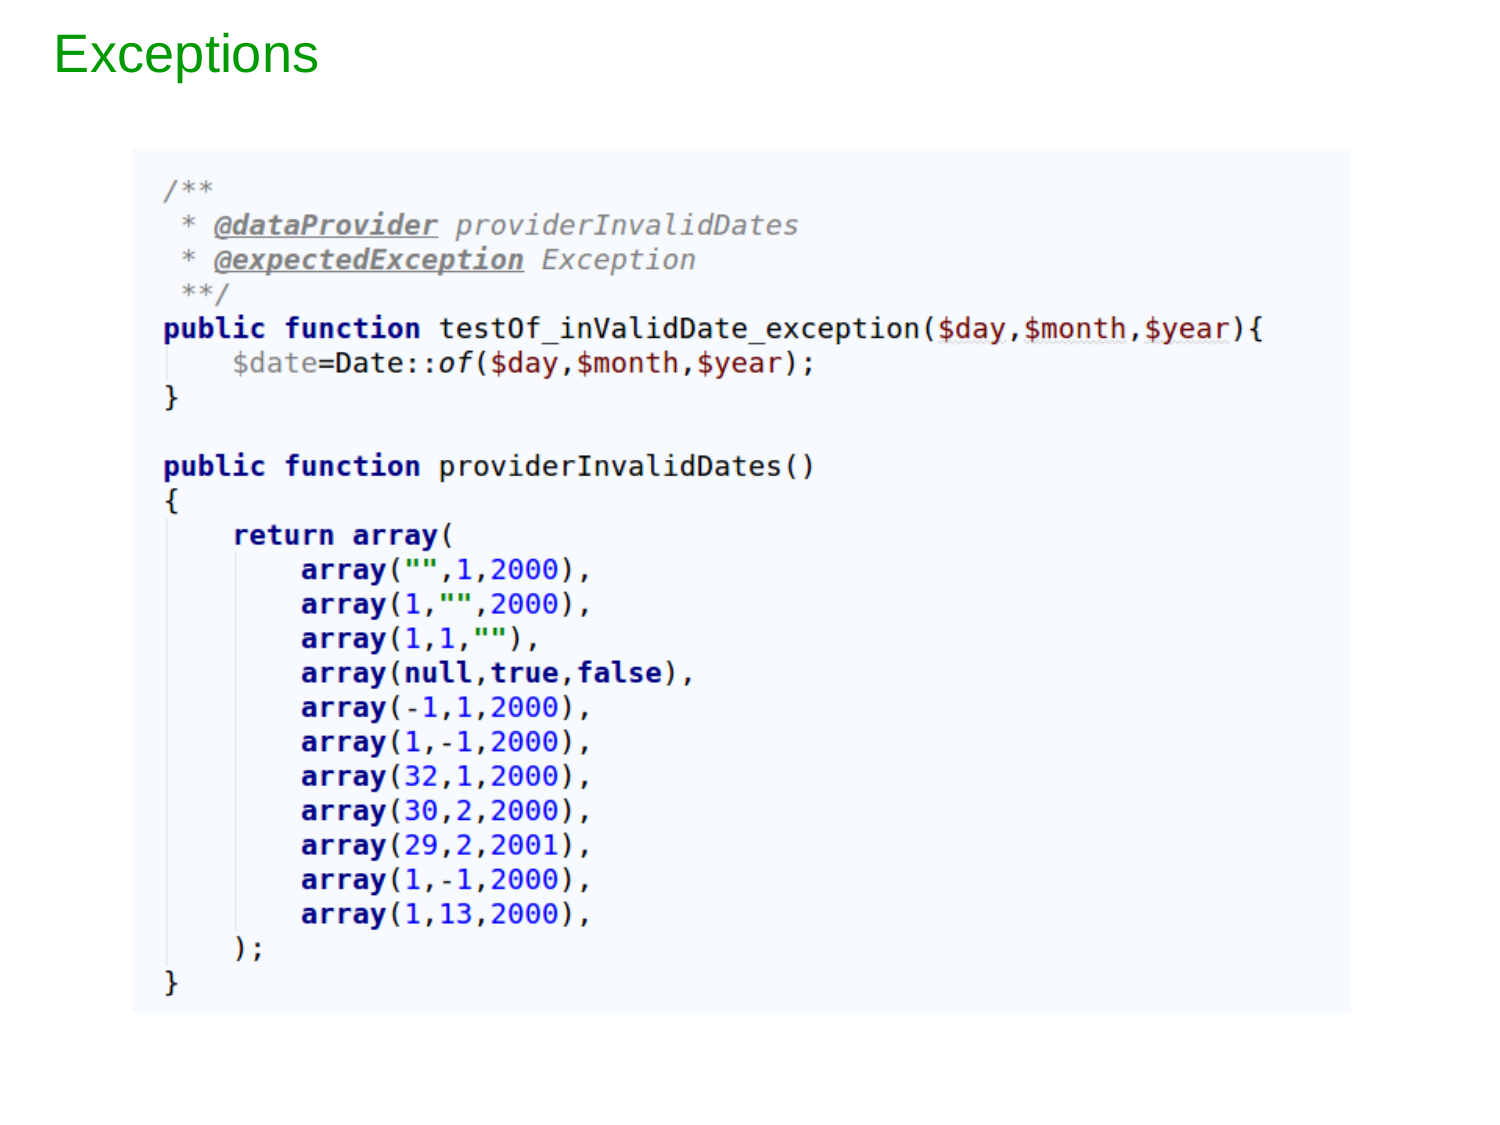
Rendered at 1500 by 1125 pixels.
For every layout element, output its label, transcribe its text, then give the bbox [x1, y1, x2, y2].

picture [132, 149, 1351, 1013]
text_box Exceptions [39, 15, 1351, 92]
